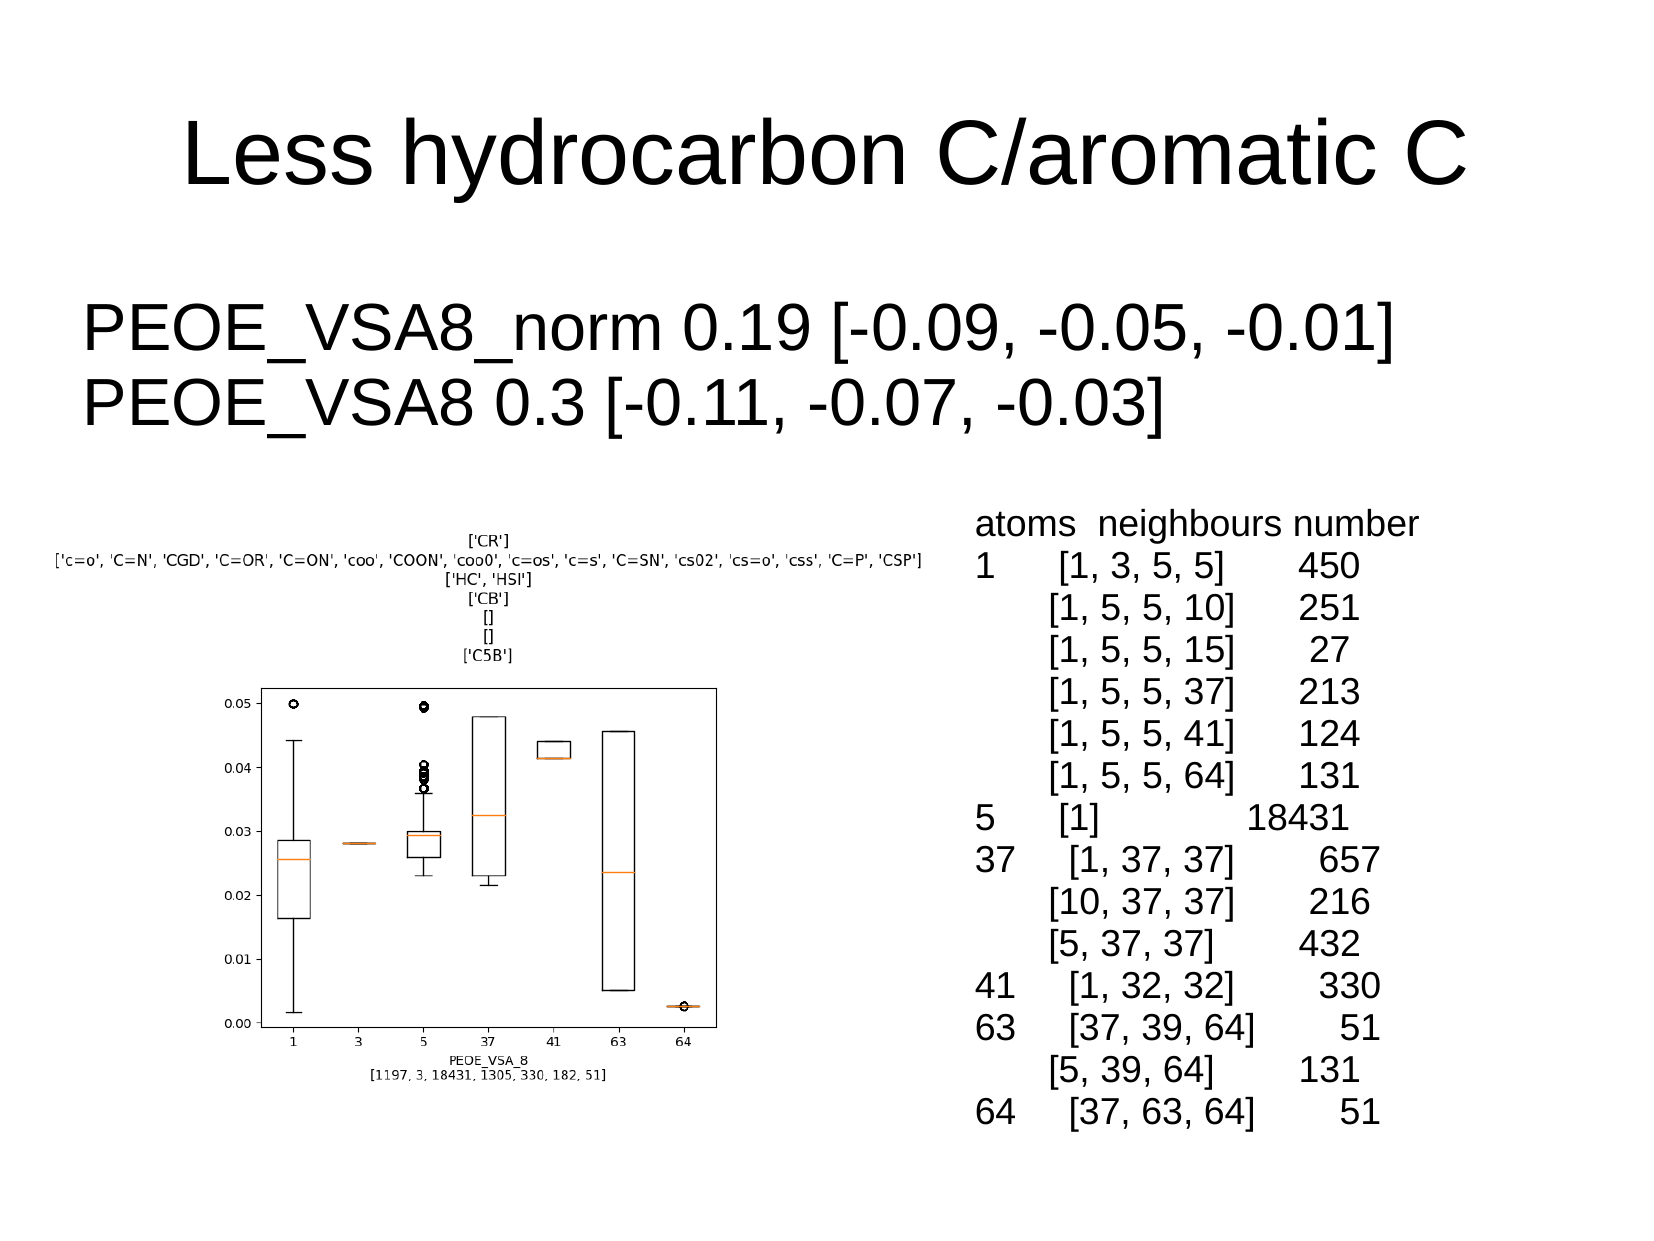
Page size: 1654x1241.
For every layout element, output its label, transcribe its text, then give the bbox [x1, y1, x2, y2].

list PEOE_VSA8_norm 0.19 [-0.09, -0.05, -0.01] PEOE_VSA8 0.3 [-0.11, -0.07, -0.03] [82, 290, 1571, 1010]
picture [45, 524, 931, 1091]
title Less hydrocarbon C/aromatic C [82, 49, 1571, 257]
text_box atoms neighbours number 1 [1, 3, 5, 5] 450 [1, 5, 5, 10] 251 [1, 5, 5, 15] 27 [1, 5, 5, 37] 213 [1, 5, 5, 41] 124 [1, 5, 5, 64] 131 5 [1] 18431 37 [1, 37, 37] 657 [10, 37, 37] 216 [5, 37, 37] 432 41 [1, 32, 32] 330 63 [37, 39, 64] 51 [5, 39, 64] 131 64 [37, 63, 64] 51 [960, 495, 1532, 1224]
